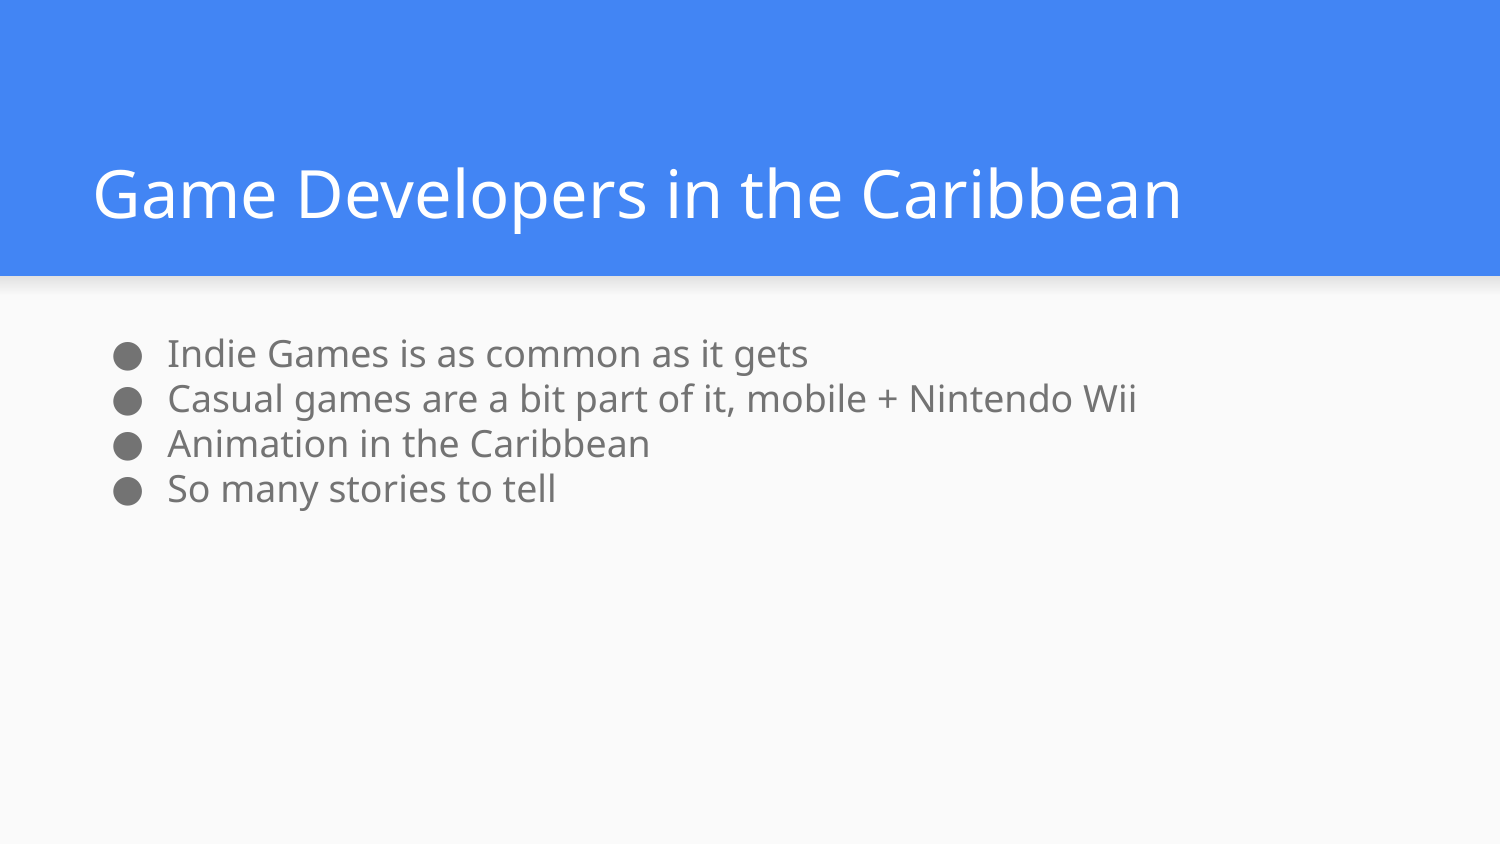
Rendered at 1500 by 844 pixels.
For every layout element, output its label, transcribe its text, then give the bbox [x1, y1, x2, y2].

list Indie Games is as common as it gets Casual games are a bit part of it, mobile + Nintendo Wii Animation in the Caribbean So many stories to tell [77, 314, 1427, 760]
title Game Developers in the Caribbean [77, 121, 1427, 248]
